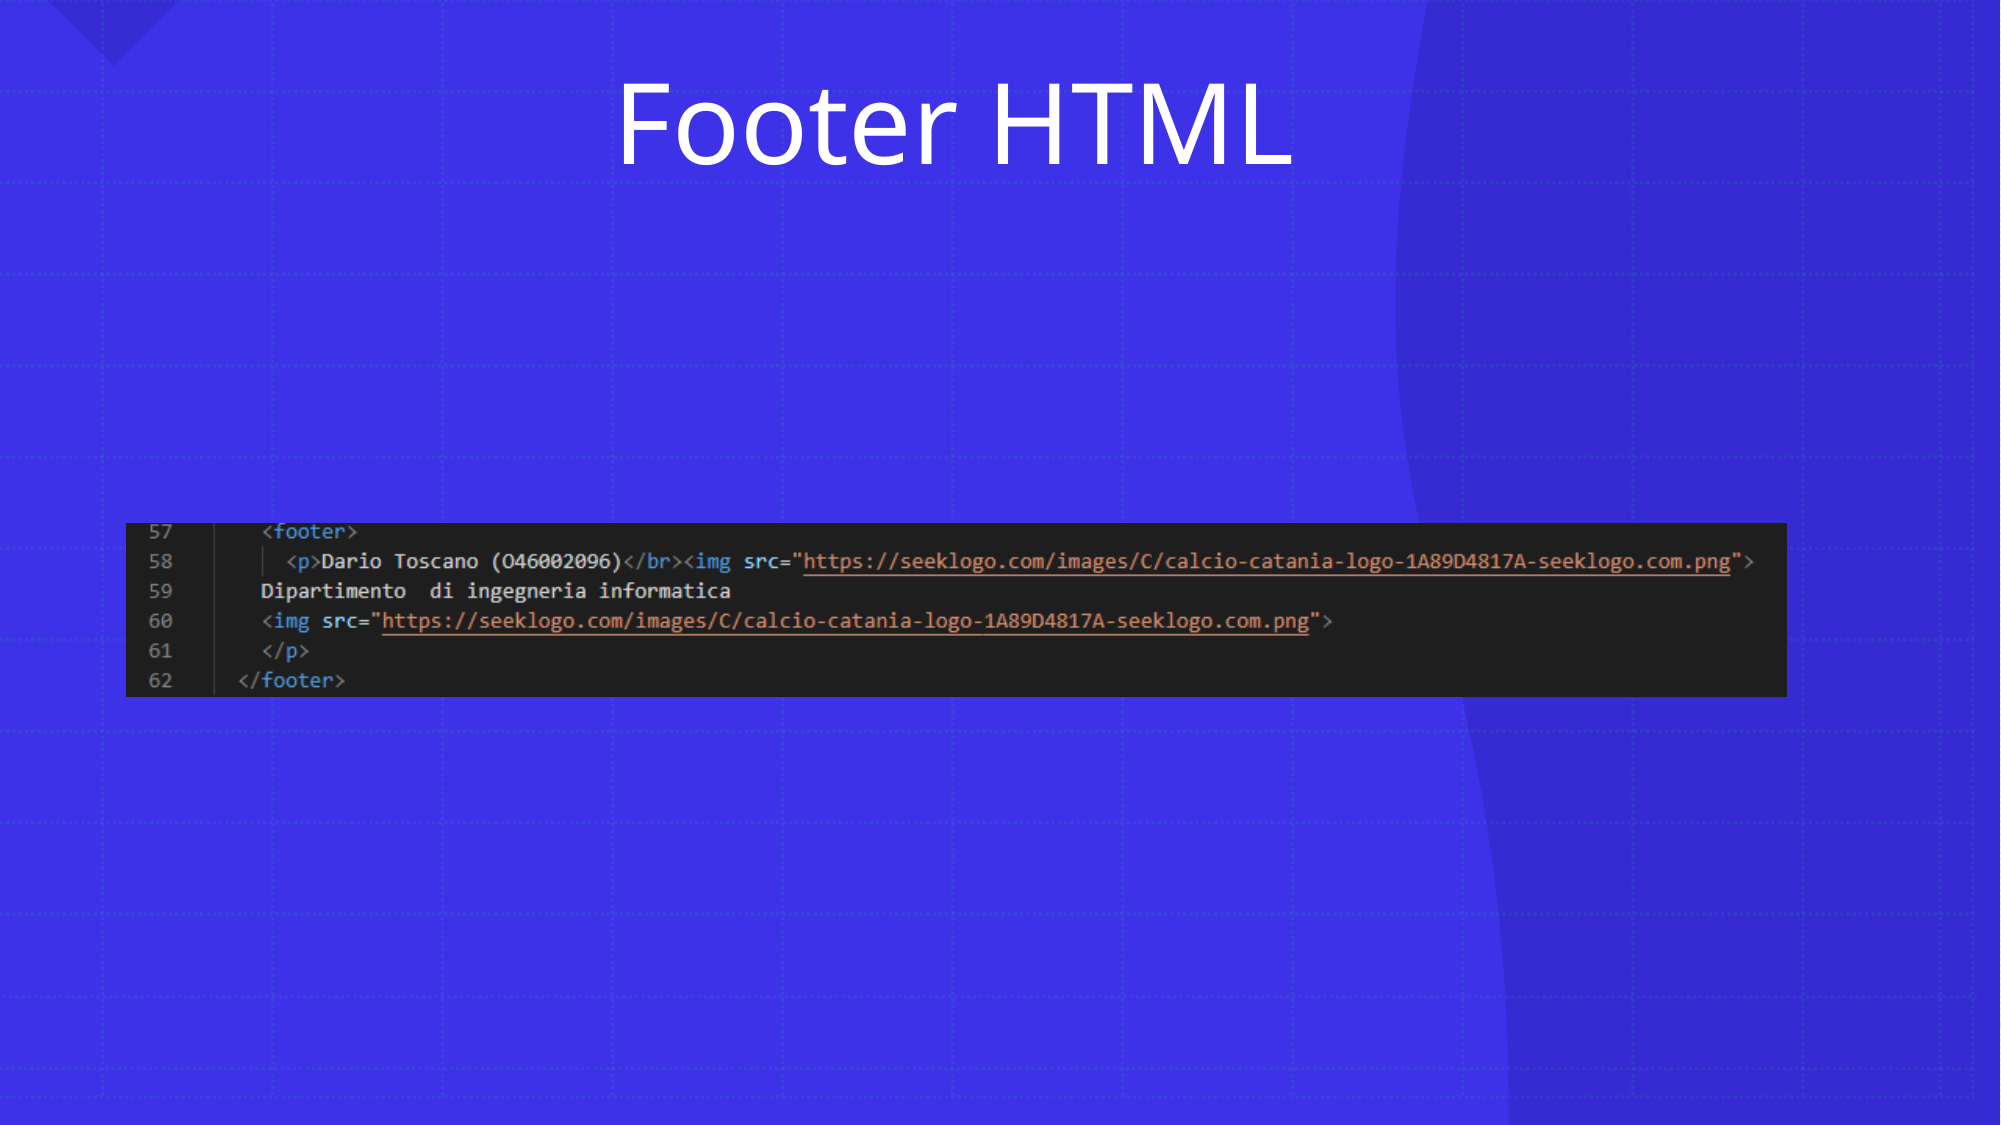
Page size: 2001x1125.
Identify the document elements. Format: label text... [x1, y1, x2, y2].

picture [126, 523, 1787, 697]
title Footer HTML [75, 59, 1835, 278]
text_box [0, 0, 2000, 1125]
